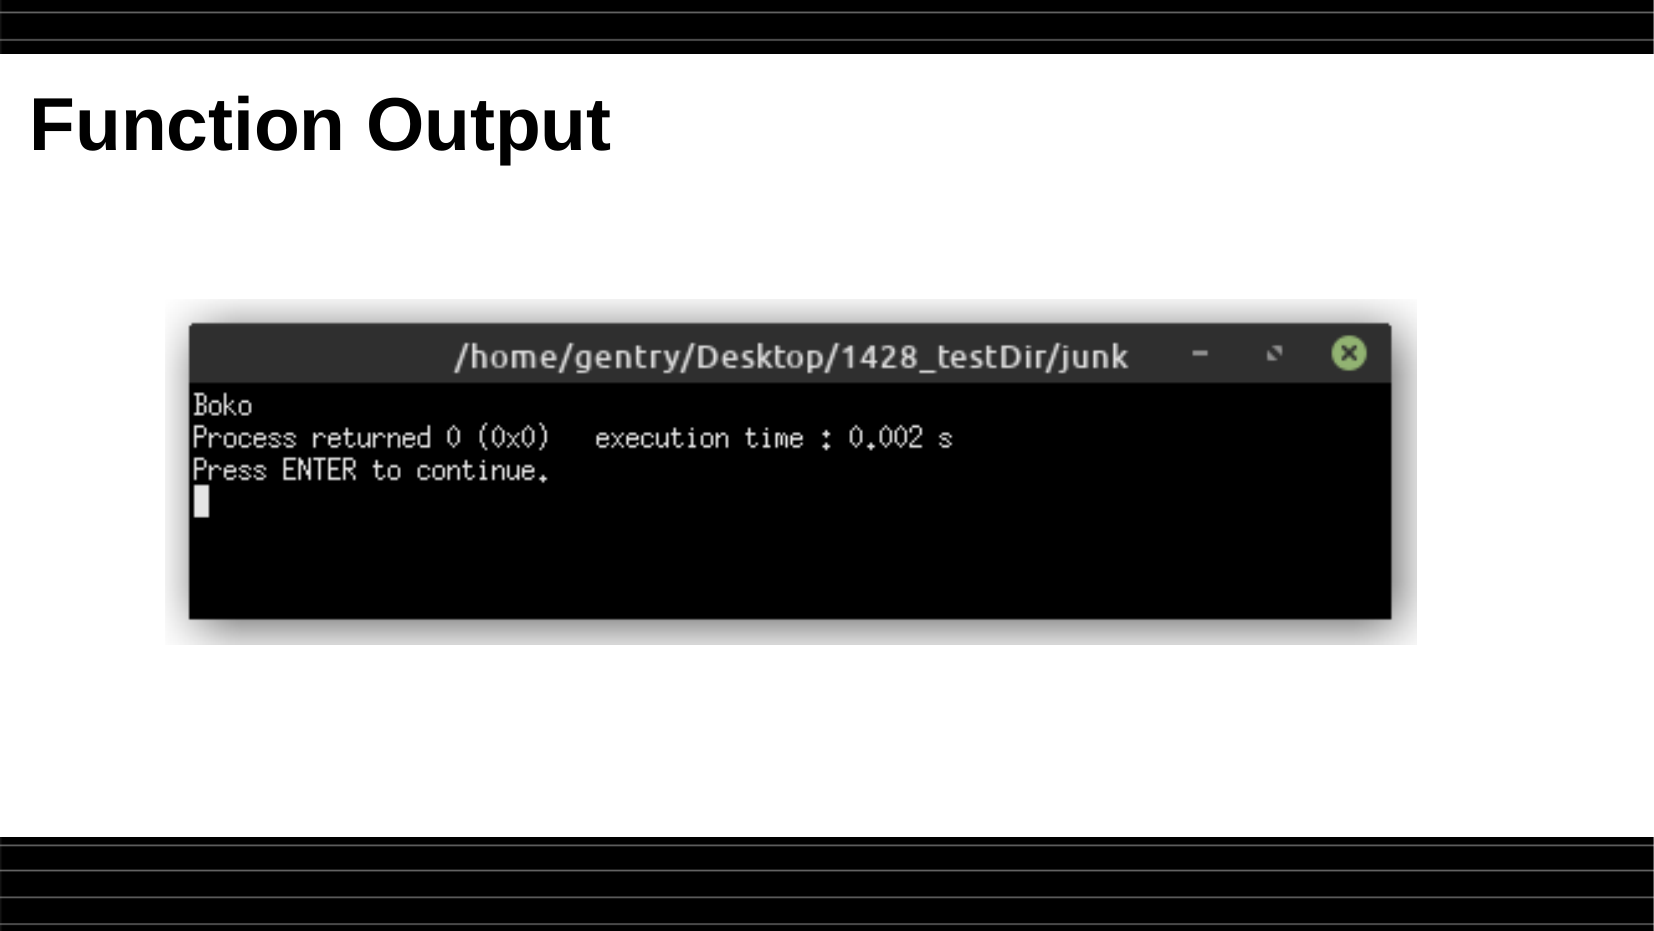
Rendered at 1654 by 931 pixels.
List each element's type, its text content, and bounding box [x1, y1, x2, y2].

picture [0, 0, 1654, 54]
text_box Function Output [15, 75, 1546, 174]
picture [0, 837, 1654, 931]
picture [165, 299, 1417, 646]
